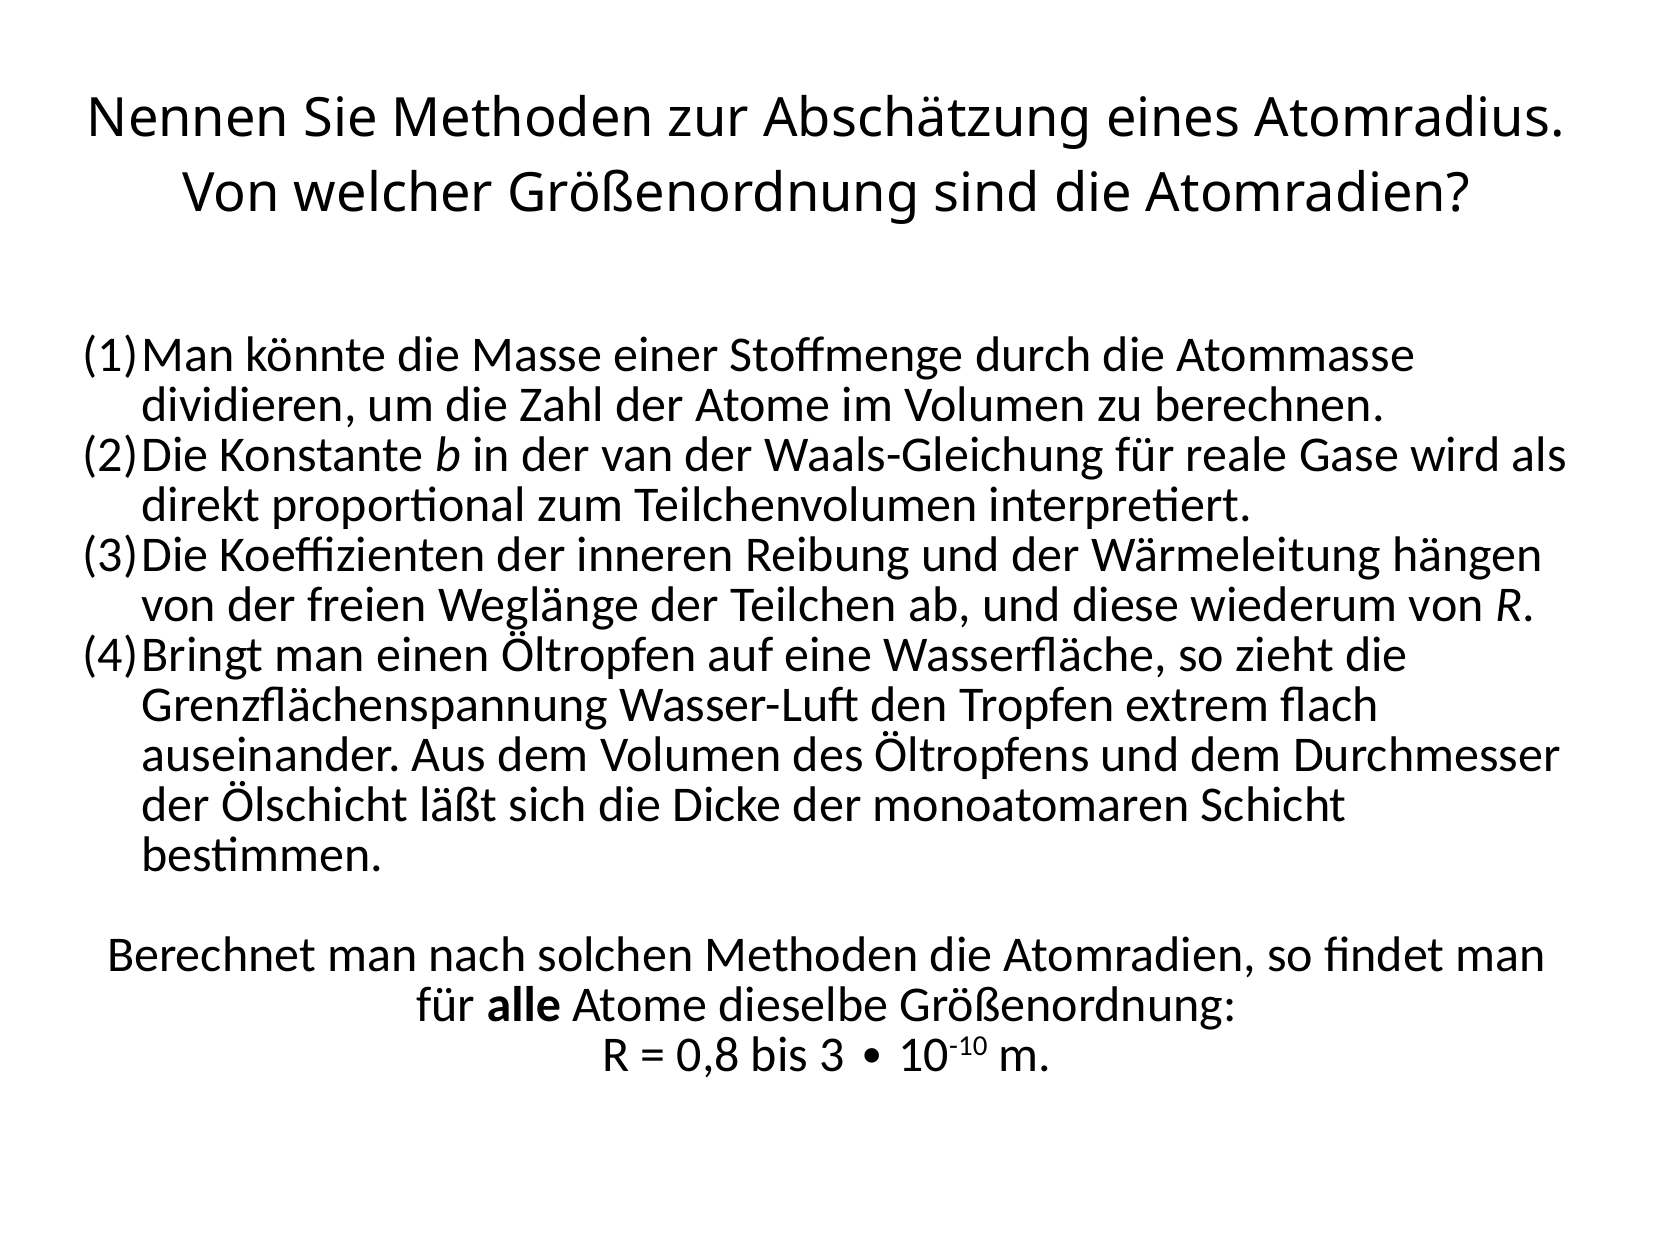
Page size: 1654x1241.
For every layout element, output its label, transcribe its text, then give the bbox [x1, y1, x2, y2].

title Nennen Sie Methoden zur Abschätzung eines Atomradius. Von welcher Größenordnung sind die Atomradien? [82, 49, 1571, 251]
subtitle Man könnte die Masse einer Stoffmenge durch die Atommasse dividieren, um die Zahl der Atome im Volumen zu berechnen. Die Konstante b in der van der Waals-Gleichung für reale Gase wird als direkt proportional zum Teilchenvolumen interpretiert. Die Koeffizienten der inneren Reibung und der Wärmeleitung hängen von der freien Weglänge der Teilchen ab, und diese wiederum von R. Bringt man einen Öltropfen auf eine Wasserfläche, so zieht die Grenzflächenspannung Wasser-Luft den Tropfen extrem flach auseinander. Aus dem Volumen des Öltropfens und dem Durchmesser der Ölschicht läßt sich die Dicke der monoatomaren Schicht bestimmen. Berechnet man nach solchen Methoden die Atomradien, so findet man für alle Atome dieselbe Größenordnung: R = 0,8 bis 3 ∙ 10-10 m. [82, 251, 1571, 1167]
